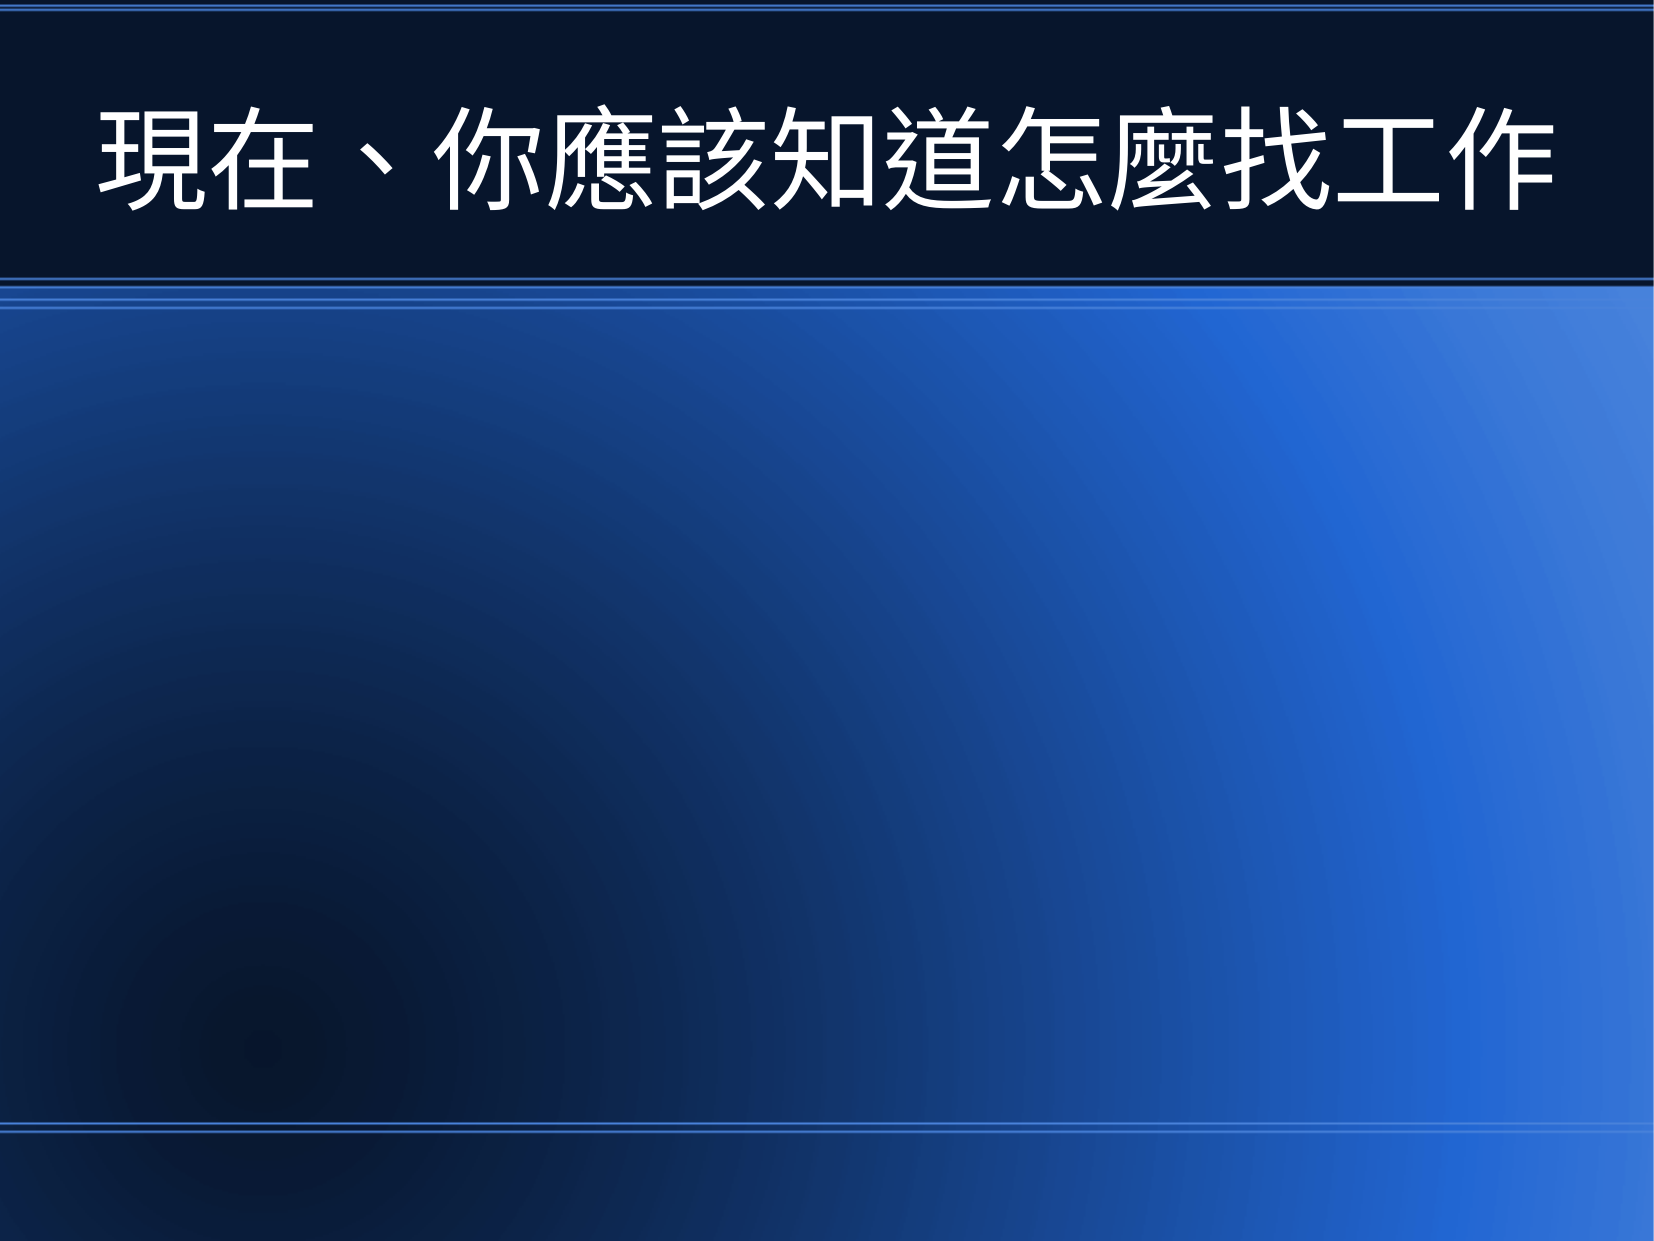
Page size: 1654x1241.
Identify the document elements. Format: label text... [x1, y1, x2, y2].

title 現在、你應該知道怎麼找工作 [82, 49, 1571, 257]
picture [0, 0, 1654, 1241]
